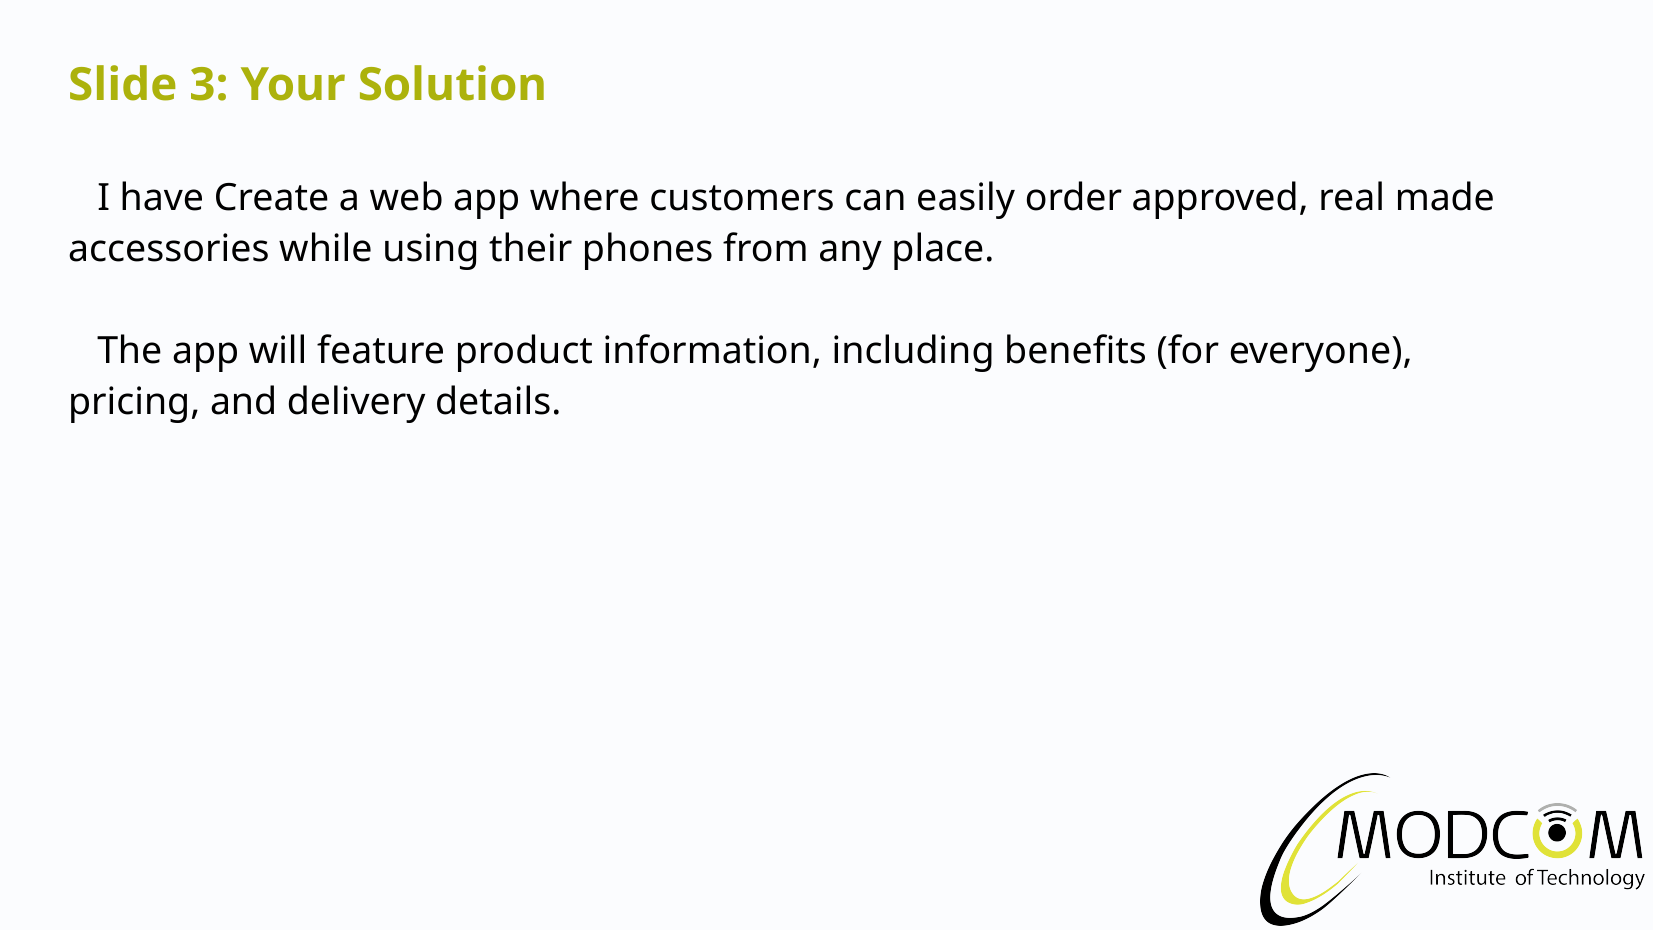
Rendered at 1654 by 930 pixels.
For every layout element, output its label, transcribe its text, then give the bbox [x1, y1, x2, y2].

text_box Slide 3: Your Solution [53, 44, 877, 219]
text_box I have Create a web app where customers can easily order approved, real made accessories while using their phones from any place. The app will feature product information, including benefits (for everyone), pricing, and delivery details. [53, 112, 1559, 930]
picture [1260, 773, 1645, 926]
